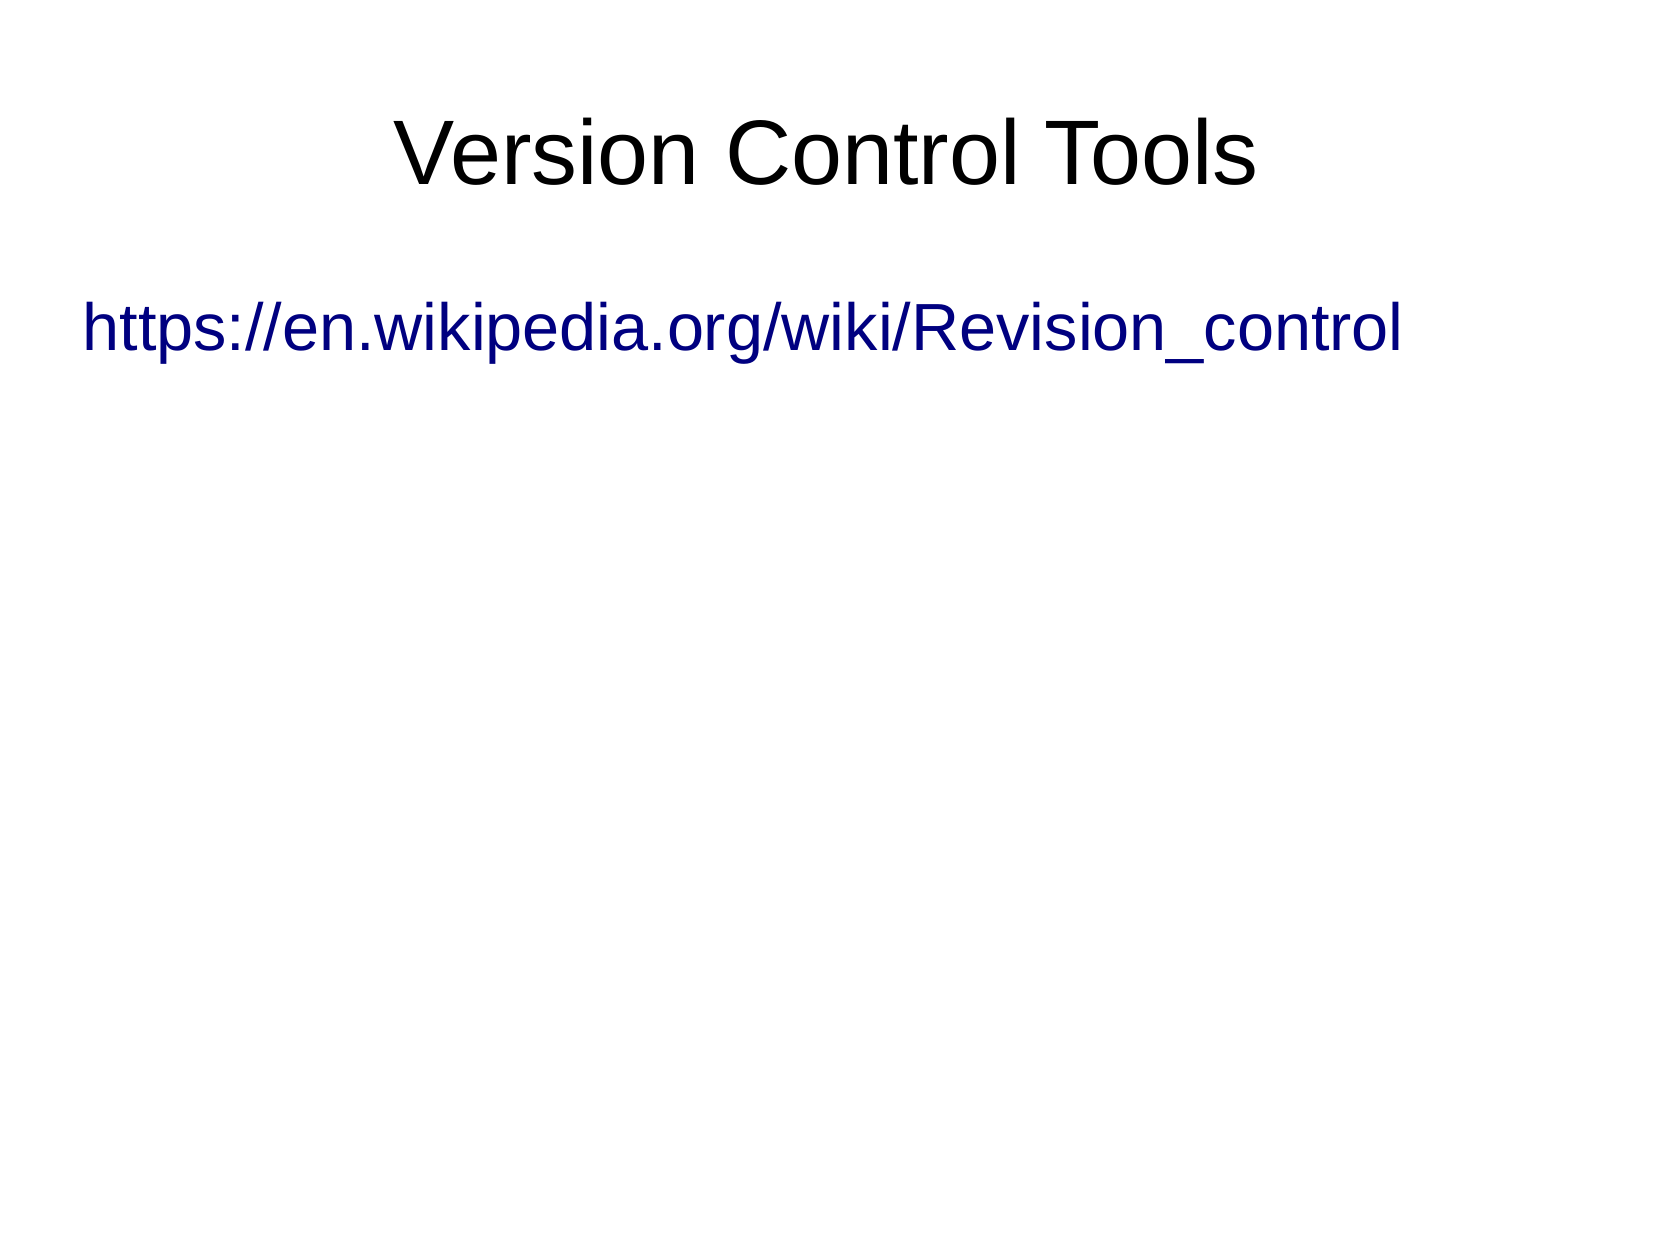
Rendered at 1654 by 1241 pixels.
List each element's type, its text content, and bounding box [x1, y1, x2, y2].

title Version Control Tools [82, 49, 1571, 257]
list https://en.wikipedia.org/wiki/Revision_control [82, 290, 1571, 1010]
